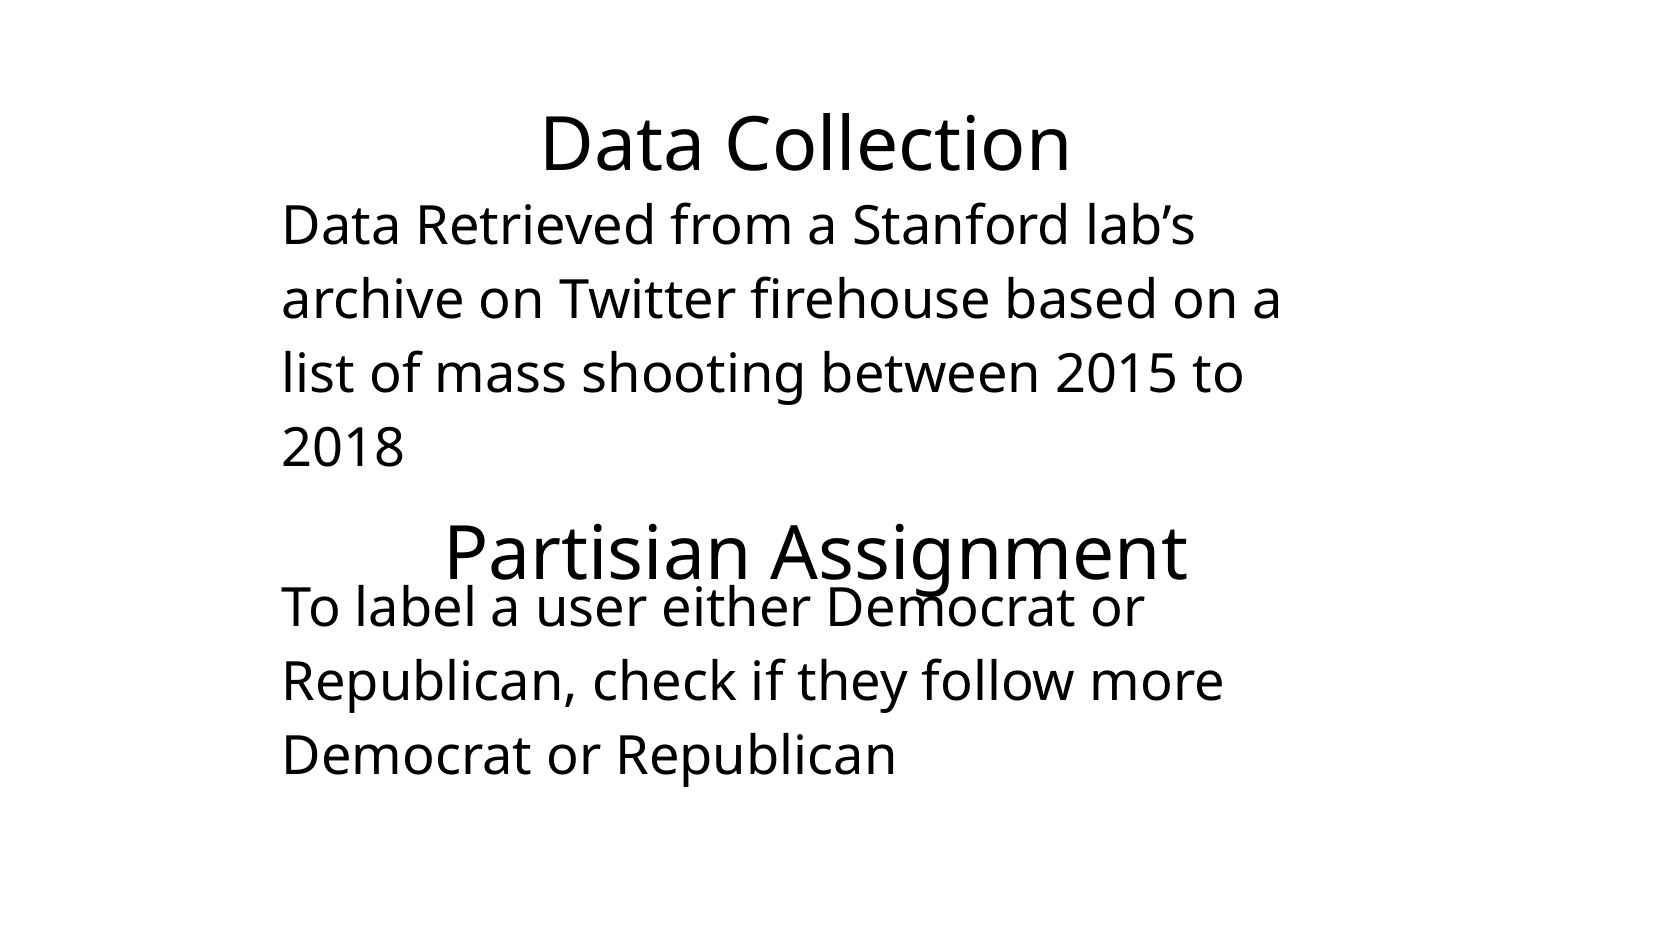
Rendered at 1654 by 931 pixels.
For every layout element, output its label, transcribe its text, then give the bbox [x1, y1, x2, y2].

title Data Collection Partisian Assignment [71, 135, 1561, 557]
text_box To label a user either Democrat or Republican, check if they follow more Democrat or Republican [281, 582, 1362, 778]
subtitle Data Retrieved from a Stanford lab’s archive on Twitter firehouse based on a list of mass shooting between 2015 to 2018 [281, 237, 1362, 433]
